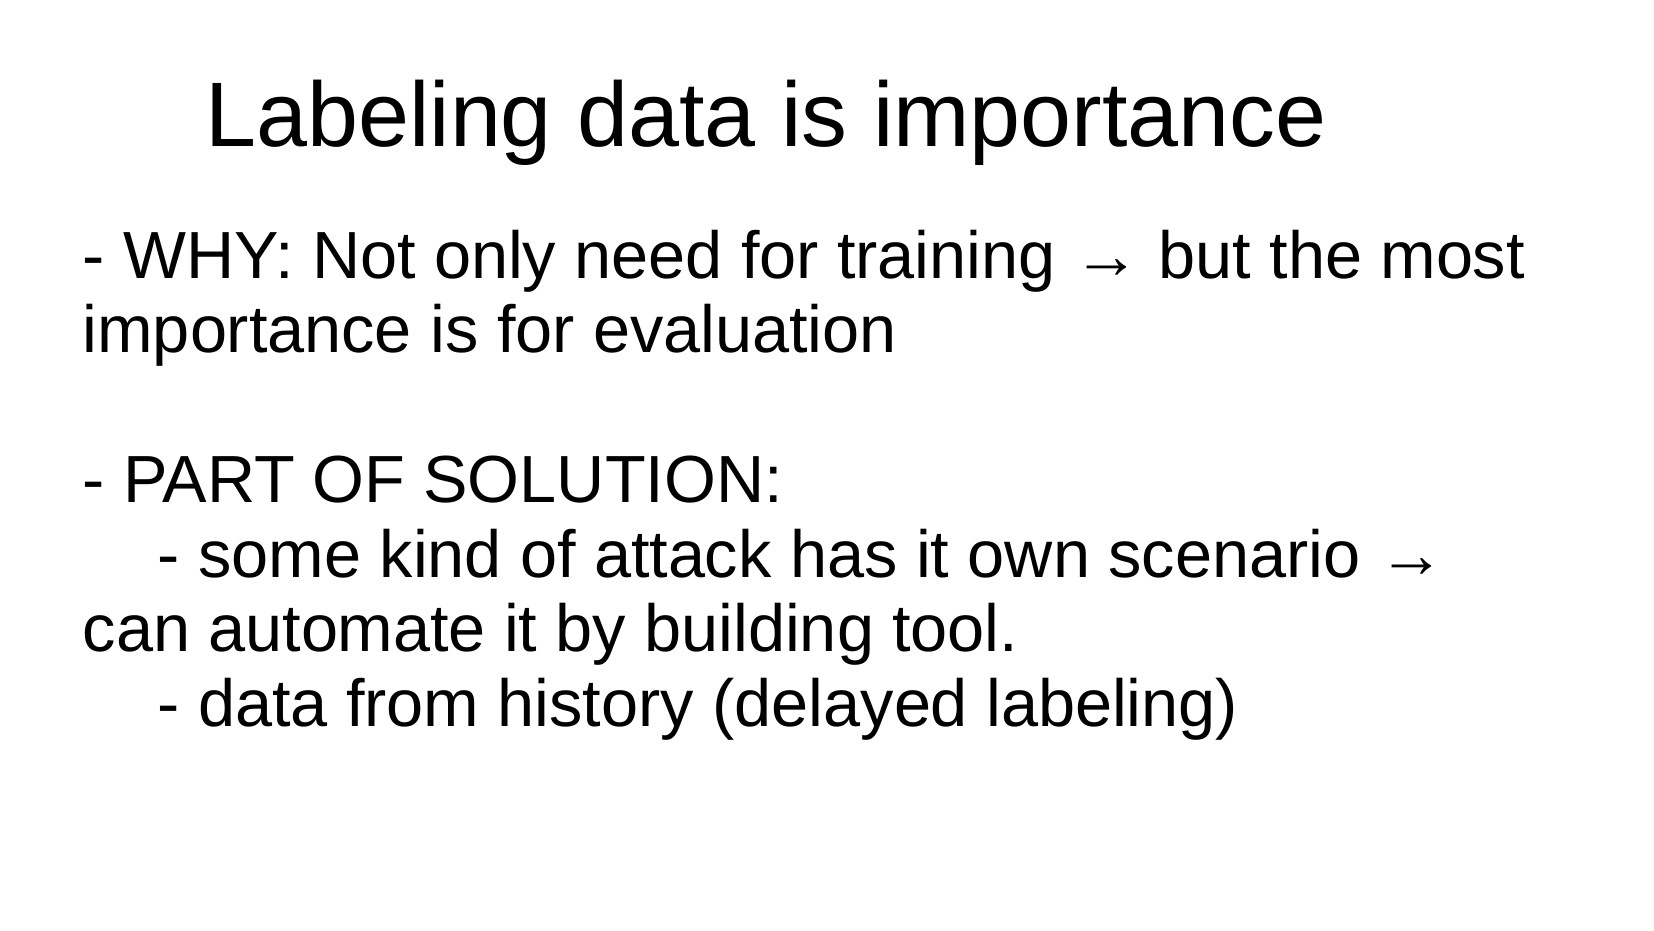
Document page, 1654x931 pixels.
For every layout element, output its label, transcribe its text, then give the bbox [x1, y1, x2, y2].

text_box - WHY: Not only need for training → but the most importance is for evaluation - PART OF SOLUTION: - some kind of attack has it own scenario → can automate it by building tool. - data from history (delayed labeling) [82, 217, 1571, 871]
title Labeling data is importance [22, 37, 1511, 193]
